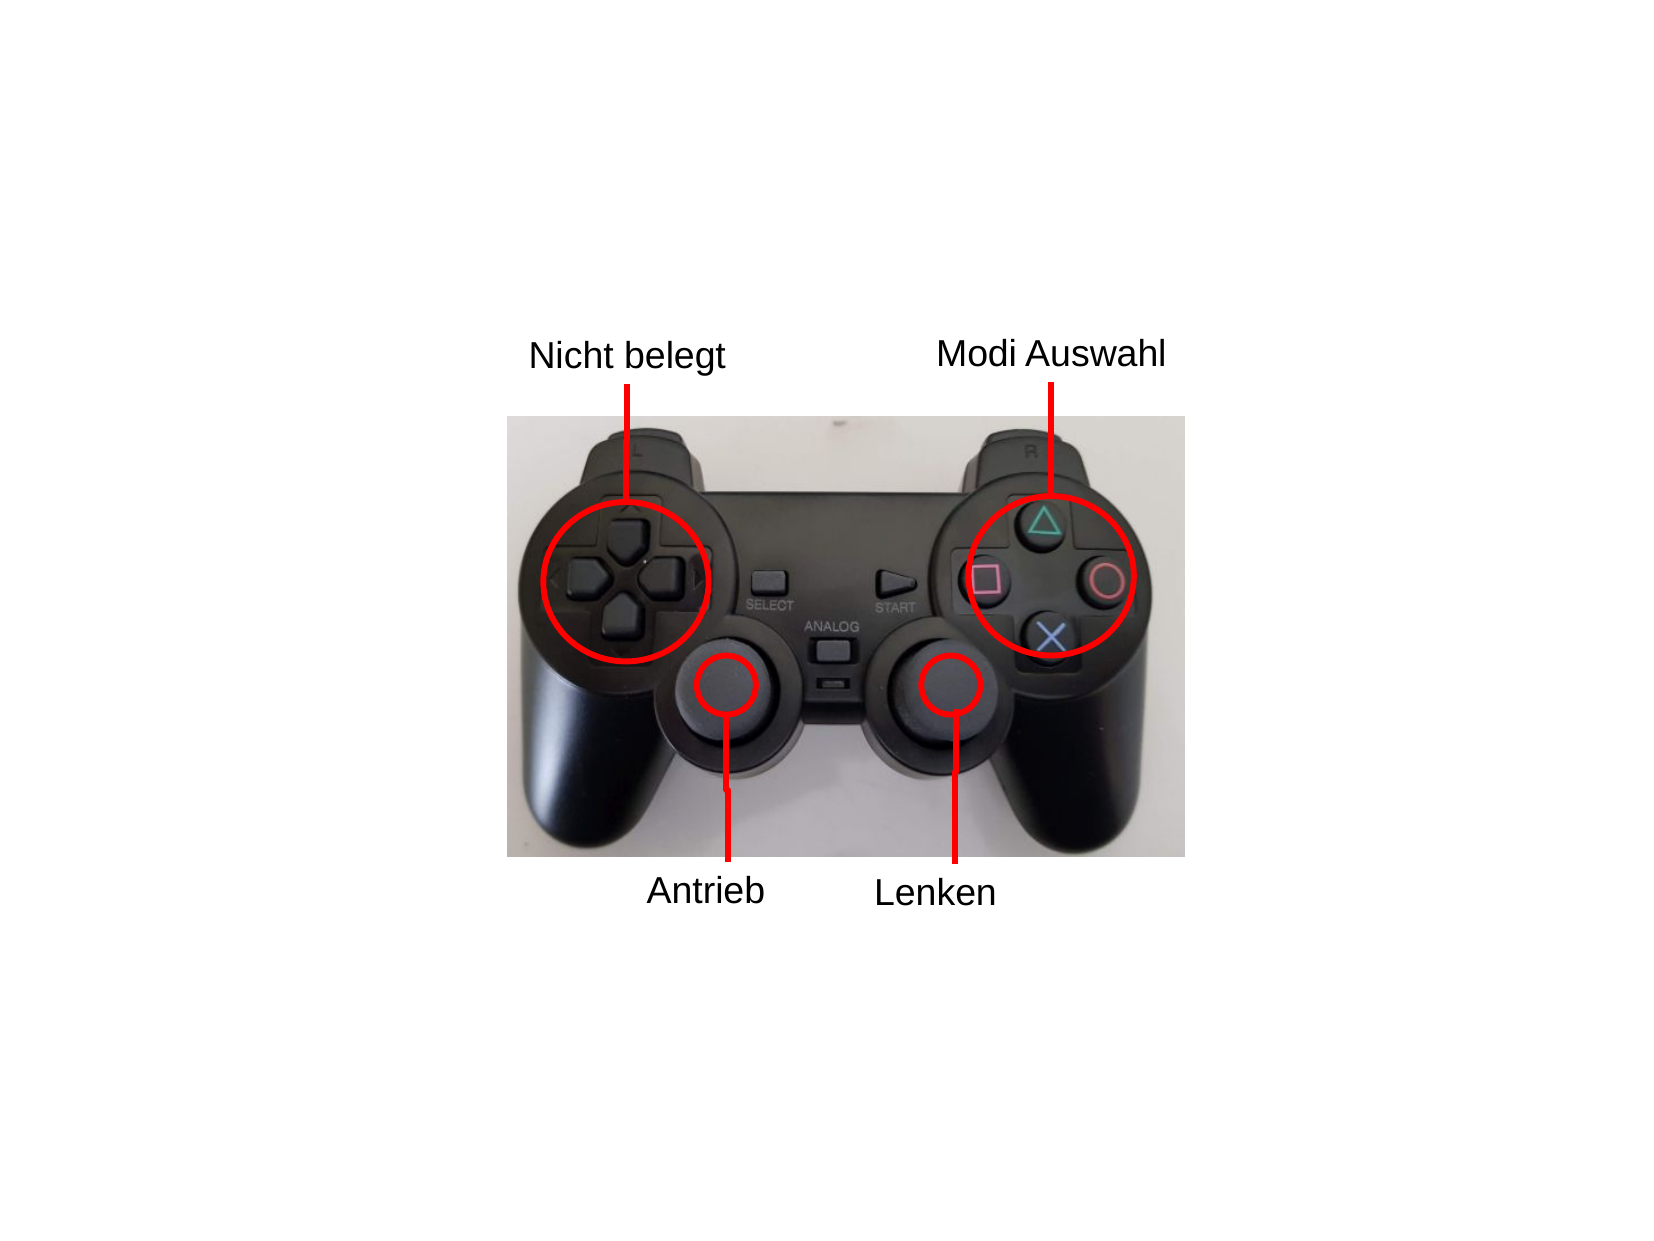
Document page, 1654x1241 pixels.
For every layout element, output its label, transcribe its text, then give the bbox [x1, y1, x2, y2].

picture [547, 505, 705, 658]
text_box Modi Auswahl [921, 324, 1181, 382]
text_box Lenken [859, 864, 1052, 922]
text_box Nicht belegt [513, 326, 741, 384]
text_box Antrieb [631, 862, 824, 920]
picture [507, 416, 1185, 857]
picture [925, 659, 977, 711]
picture [972, 500, 1130, 652]
picture [700, 659, 752, 711]
